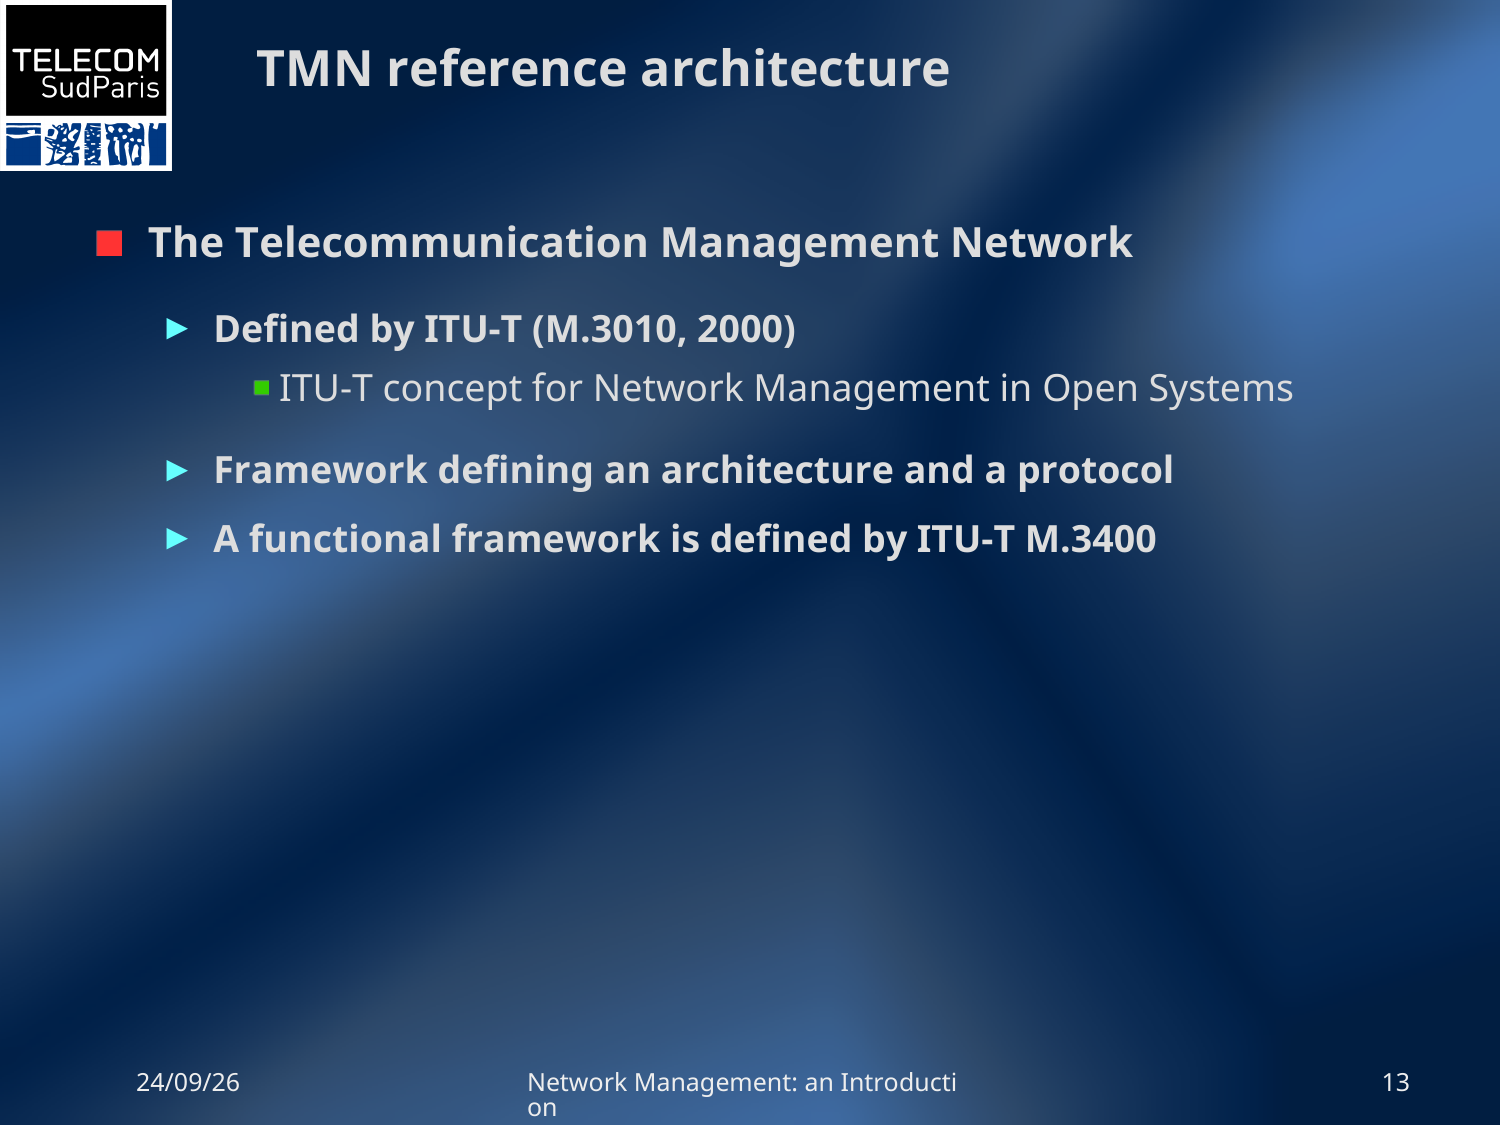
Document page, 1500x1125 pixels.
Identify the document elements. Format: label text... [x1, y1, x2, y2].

title TMN reference architecture [242, 7, 1436, 126]
list The Telecommunication Management Network Defined by ITU-T (M.3010, 2000) ITU-T concept for Network Management in Open Systems Framework defining an architecture and a protocol A functional framework is defined by ITU-T M.3400 [76, 207, 1427, 977]
picture [0, 0, 1500, 1125]
